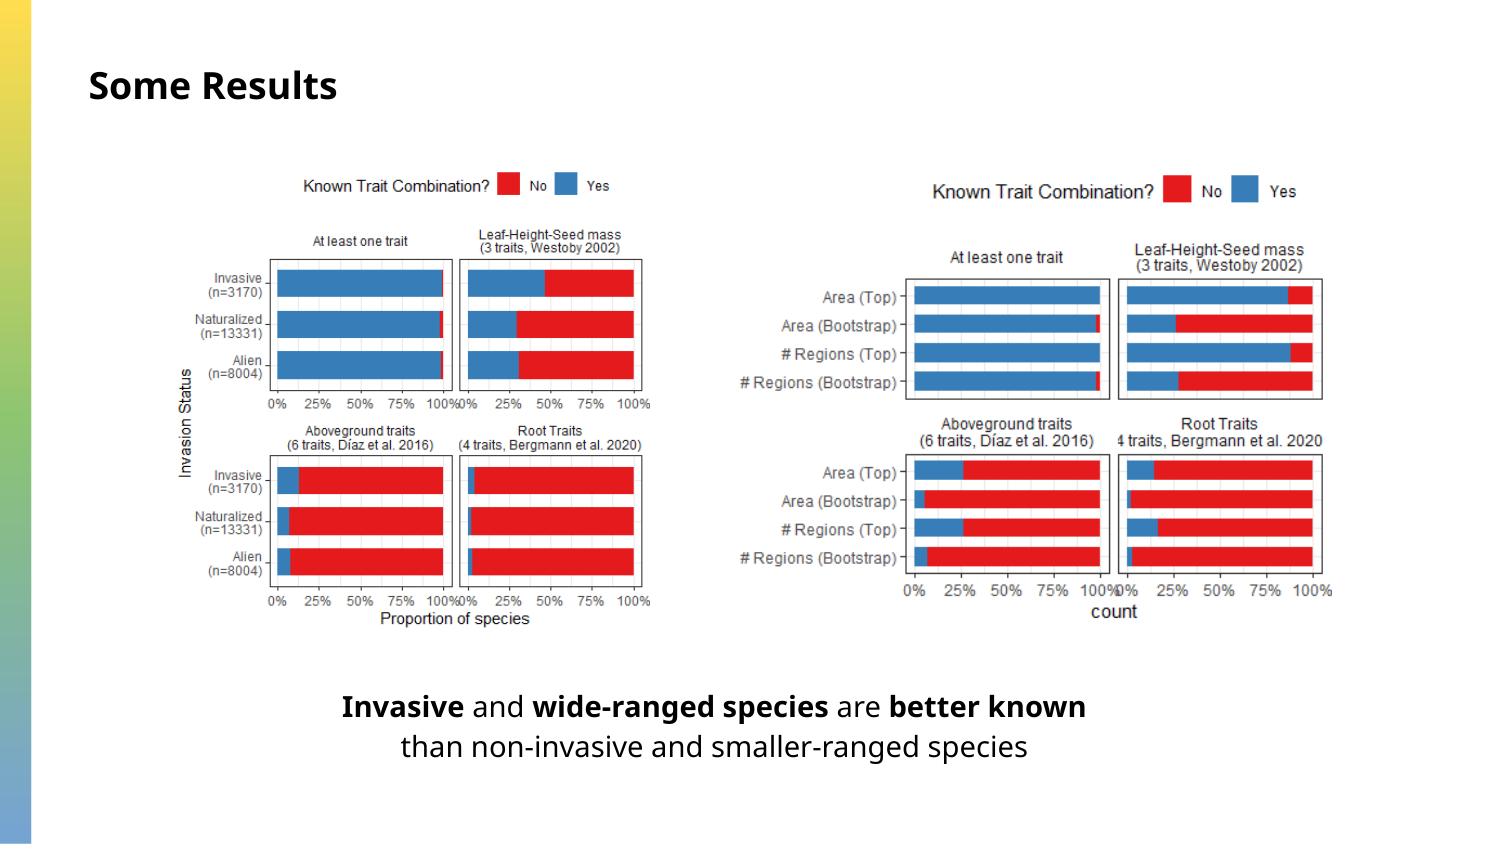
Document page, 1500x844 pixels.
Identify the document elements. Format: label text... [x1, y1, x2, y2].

list Some Results [88, 61, 1442, 157]
text_box Invasive and wide-ranged species are better known than non-invasive and smaller-ranged species [188, 679, 1241, 800]
picture [0, 0, 1500, 844]
